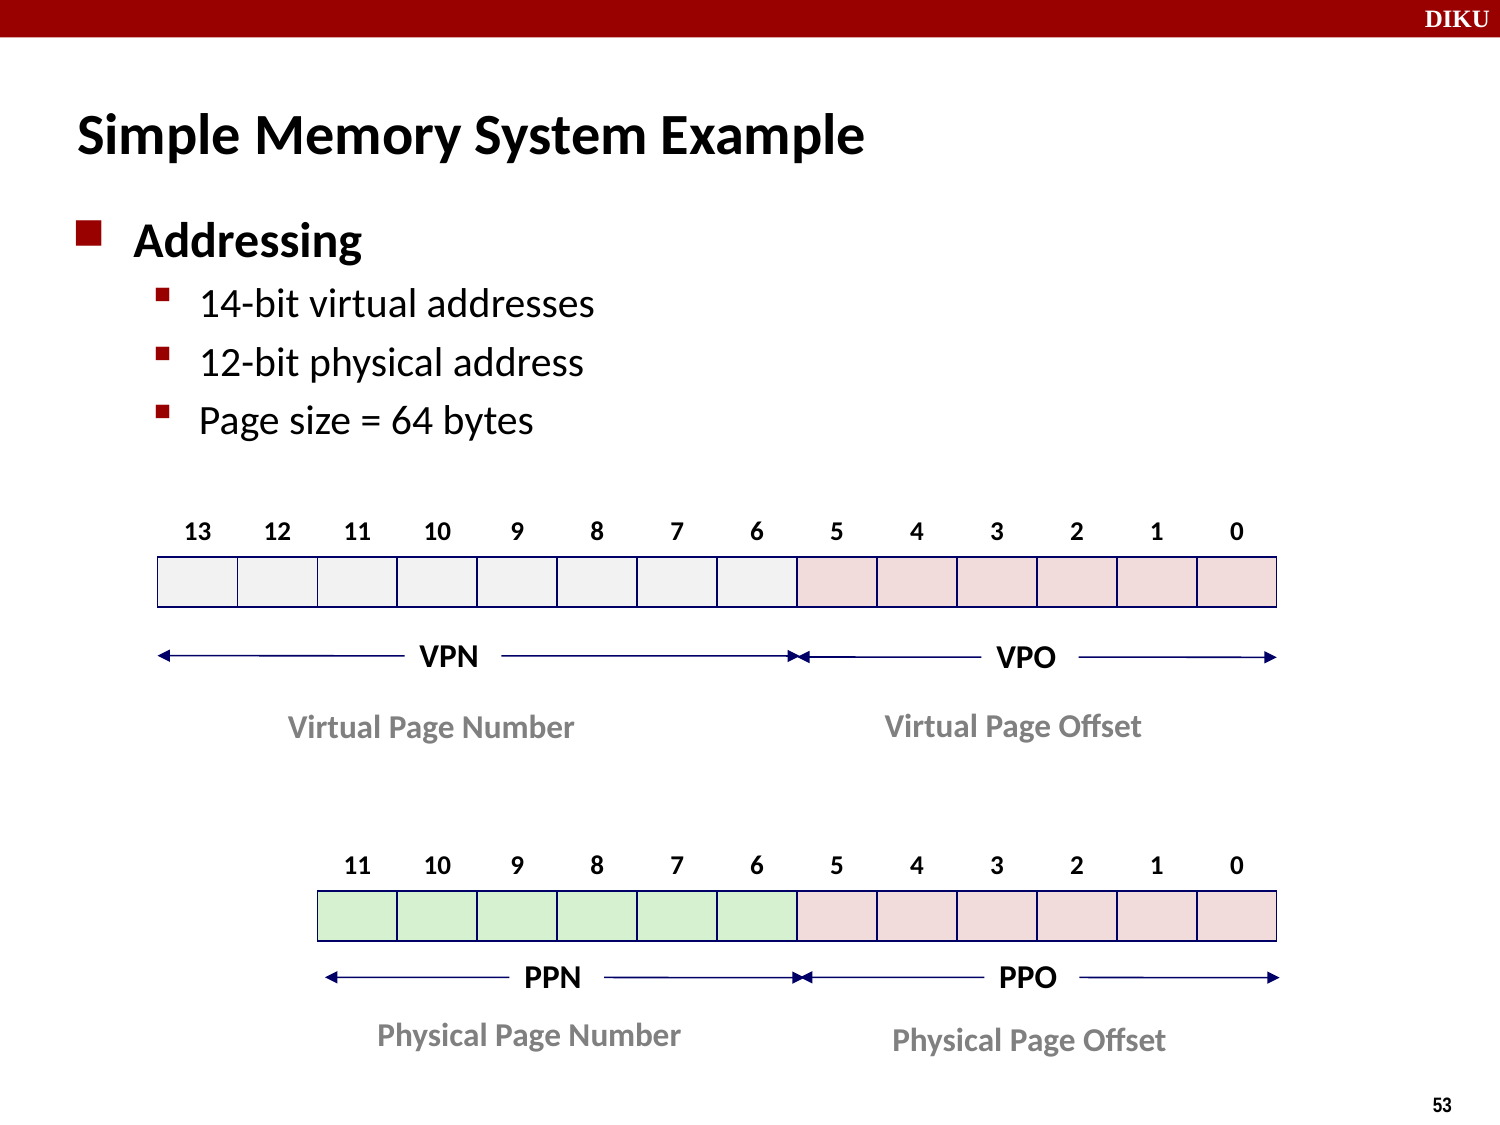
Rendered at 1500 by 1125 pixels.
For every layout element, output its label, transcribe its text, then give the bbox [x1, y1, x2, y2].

text_box 4 [877, 506, 957, 557]
text_box 9 [477, 506, 557, 557]
text_box 4 [877, 841, 957, 891]
text_box 1 [1116, 841, 1196, 891]
text_box 12 [237, 506, 317, 557]
text_box VPN [404, 632, 502, 692]
text_box 3 [957, 841, 1037, 891]
text_box [157, 557, 1277, 607]
text_box 1 [1116, 506, 1196, 557]
text_box 10 [397, 841, 477, 891]
text_box PPO [984, 953, 1080, 1014]
text_box 7 [637, 506, 717, 557]
text_box 10 [397, 506, 477, 557]
text_box Physical Page Offset [859, 1016, 1200, 1076]
text_box 6 [717, 506, 797, 557]
text_box 2 [1037, 506, 1116, 557]
text_box 3 [957, 506, 1037, 557]
text_box 7 [637, 841, 717, 891]
text_box Simple Memory System Example [62, 83, 1262, 178]
text_box Virtual Page Offset [869, 701, 1191, 762]
text_box 9 [477, 841, 557, 891]
text_box 13 [157, 506, 237, 557]
text_box VPO [981, 633, 1079, 693]
text_box [317, 891, 1277, 941]
text_box 11 [317, 841, 397, 891]
text_box 11 [317, 506, 397, 557]
text_box 5 [797, 506, 877, 557]
text_box Physical Page Number [362, 1010, 736, 1071]
text_box 6 [717, 841, 797, 891]
text_box 0 [1196, 841, 1277, 891]
text_box Virtual Page Number [273, 703, 628, 764]
text_box 0 [1196, 506, 1277, 557]
text_box 5 [797, 841, 877, 891]
text_box 8 [557, 841, 637, 891]
text_box Addressing 14-bit virtual addresses 12-bit physical address Page size = 64 bytes [62, 200, 1425, 460]
text_box 8 [557, 506, 637, 557]
text_box PPN [509, 953, 604, 1010]
text_box 2 [1037, 841, 1116, 891]
